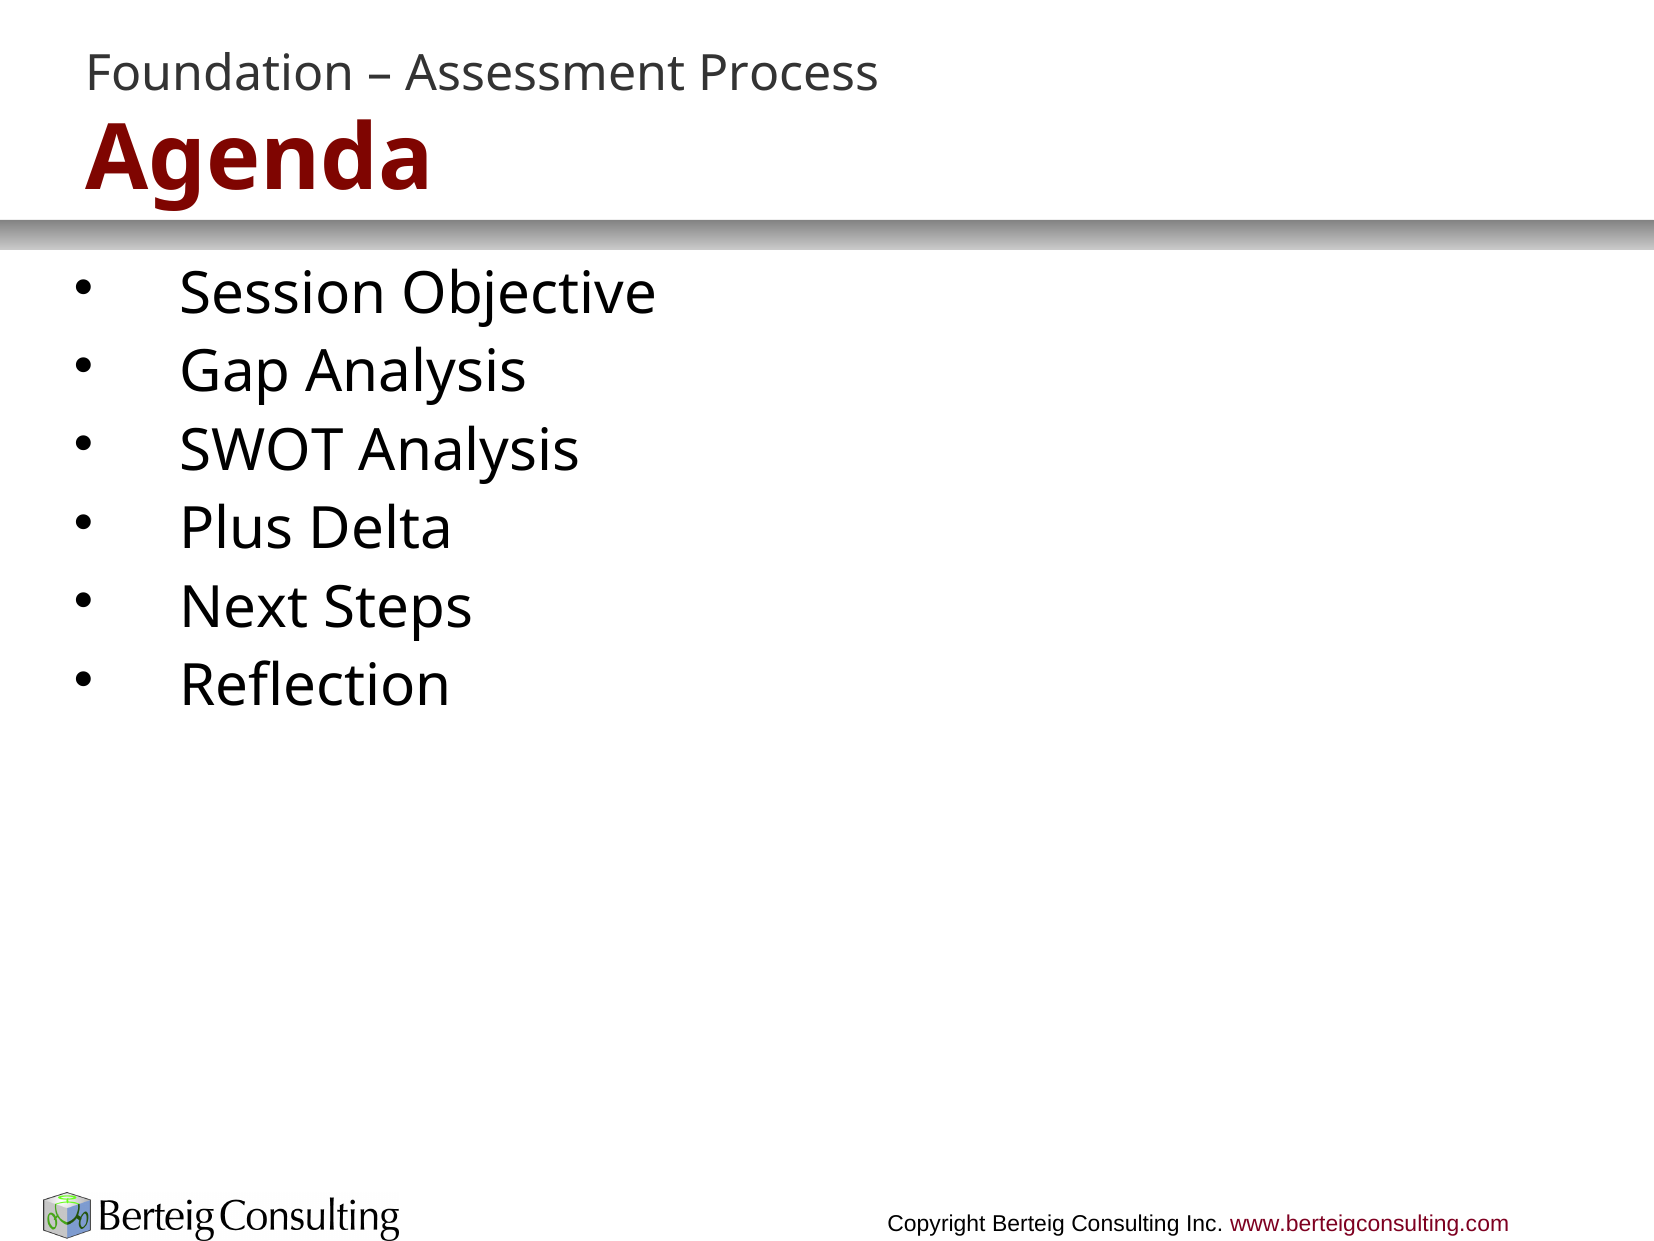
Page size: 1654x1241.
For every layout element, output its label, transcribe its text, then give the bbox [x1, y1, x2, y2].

text_box [1614, 219, 1654, 250]
text_box [0, 219, 85, 250]
text_box Foundation – Assessment Process Agenda [85, 0, 1614, 254]
list Session Objective Gap Analysis SWOT Analysis Plus Delta Next Steps Reflection [38, 251, 1654, 1241]
text_box Copyright Berteig Consulting Inc. www.berteigconsulting.com [887, 1211, 1654, 1237]
